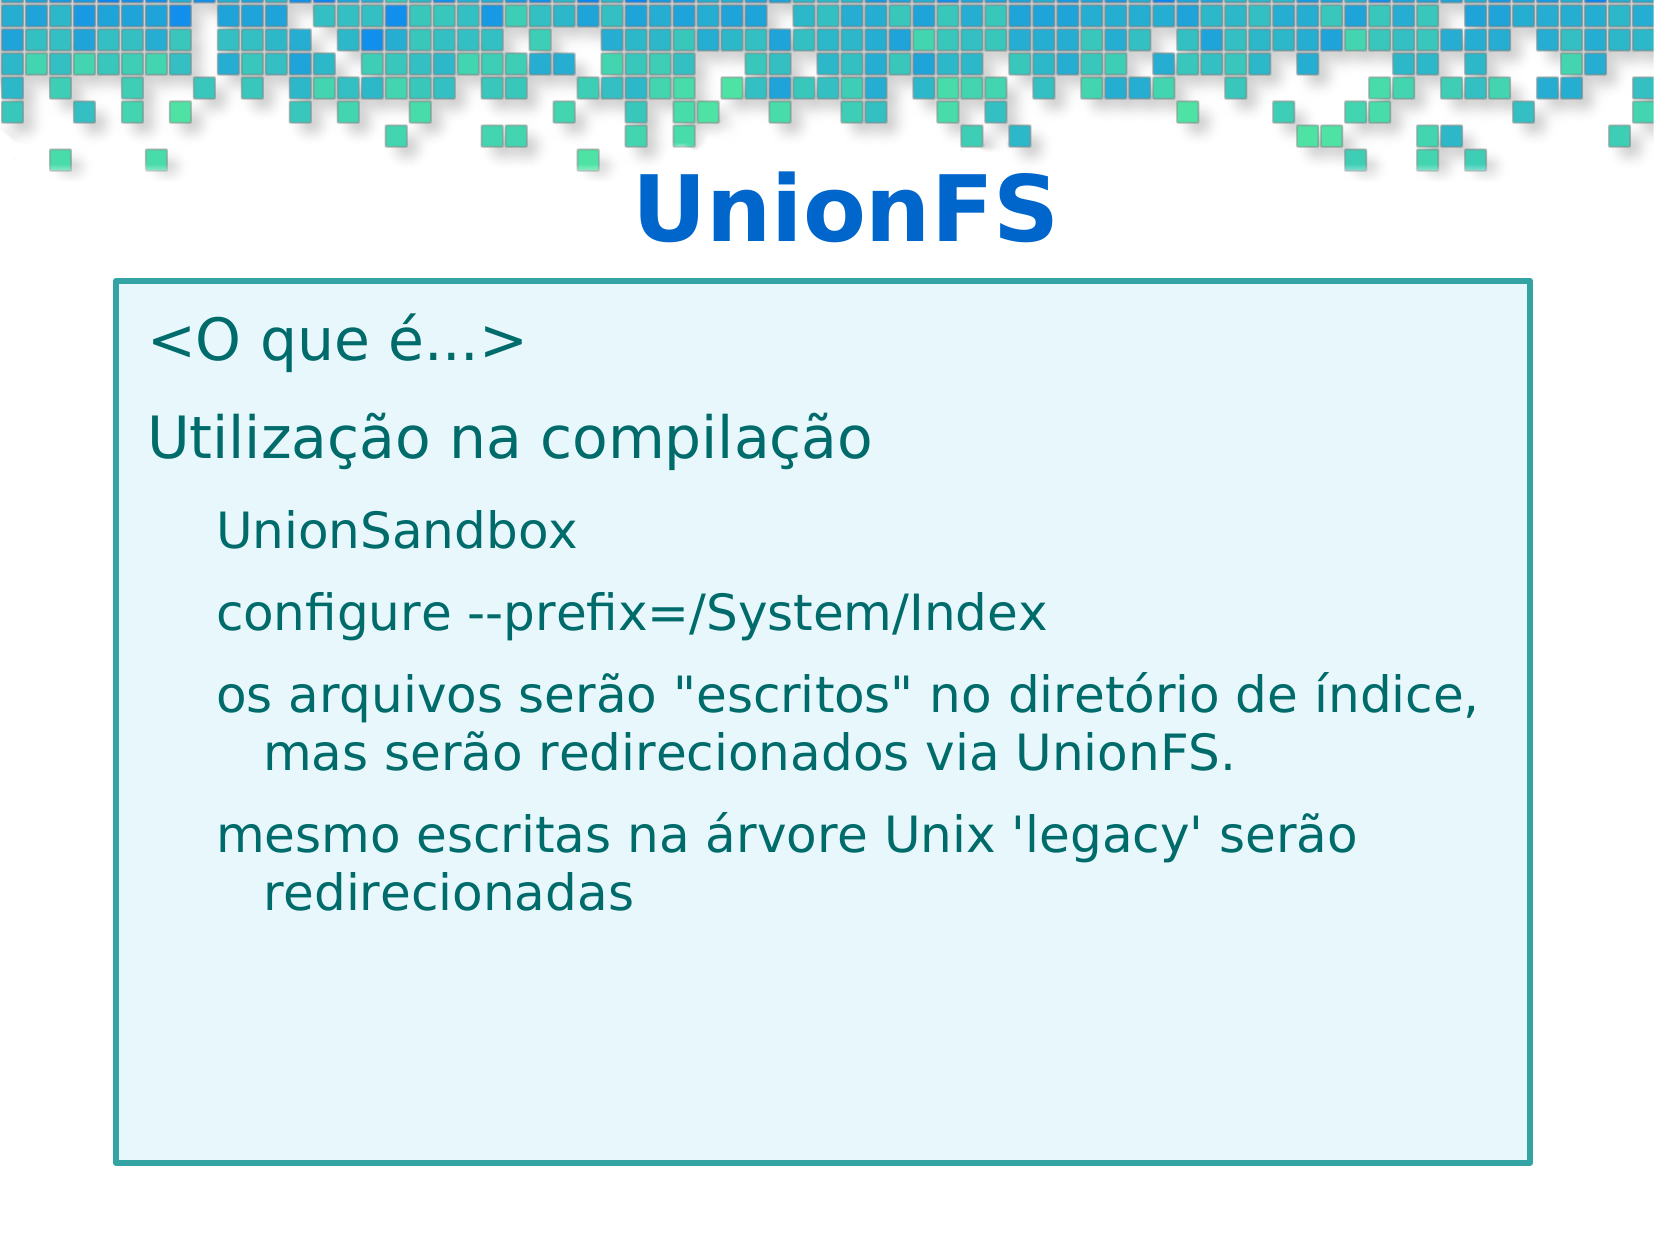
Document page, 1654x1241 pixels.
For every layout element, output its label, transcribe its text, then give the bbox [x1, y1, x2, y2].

title UnionFS [112, 132, 1581, 287]
list <O que é...> Utilização na compilação UnionSandbox configure --prefix=/System/Index os arquivos serão "escritos" no diretório de índice, mas serão redirecionados via UnionFS. mesmo escritas na árvore Unix 'legacy' serão redirecionadas [121, 306, 1534, 1160]
picture [0, 0, 1654, 185]
